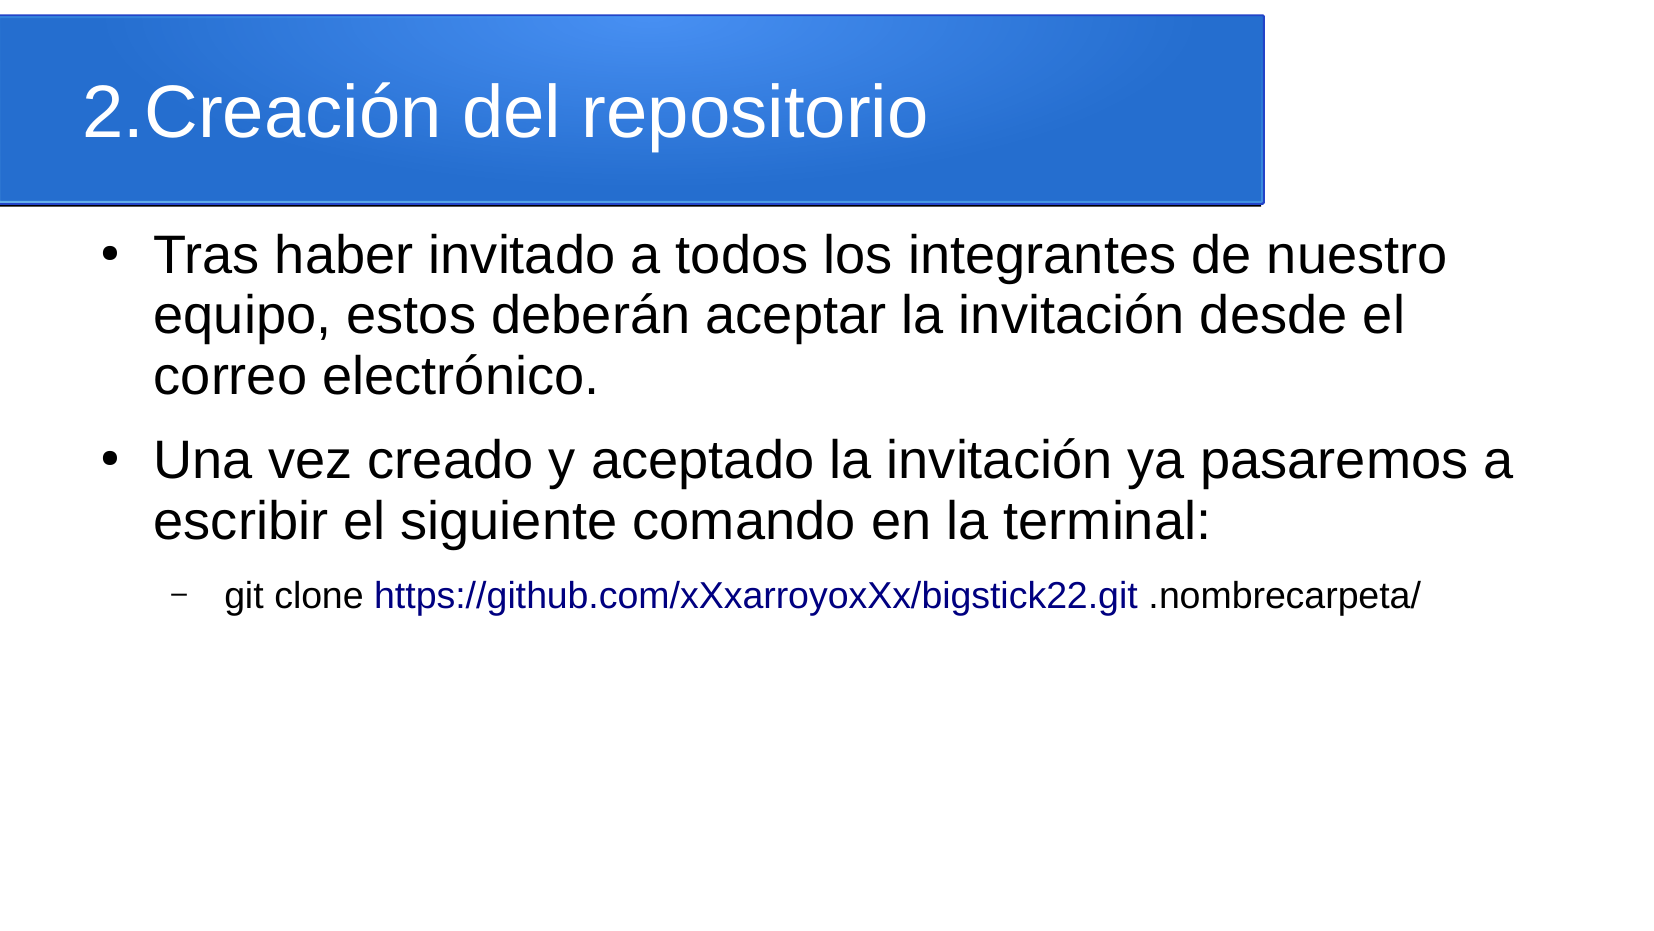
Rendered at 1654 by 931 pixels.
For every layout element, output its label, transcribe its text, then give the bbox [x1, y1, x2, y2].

list Tras haber invitado a todos los integrantes de nuestro equipo, estos deberán aceptar la invitación desde el correo electrónico. Una vez creado y aceptado la invitación ya pasaremos a escribir el siguiente comando en la terminal: git clone https://github.com/xXxarroyoxXx/bigstick22.git .nombrecarpeta/ [82, 224, 1571, 764]
title 2.Creación del repositorio [82, 35, 1235, 189]
